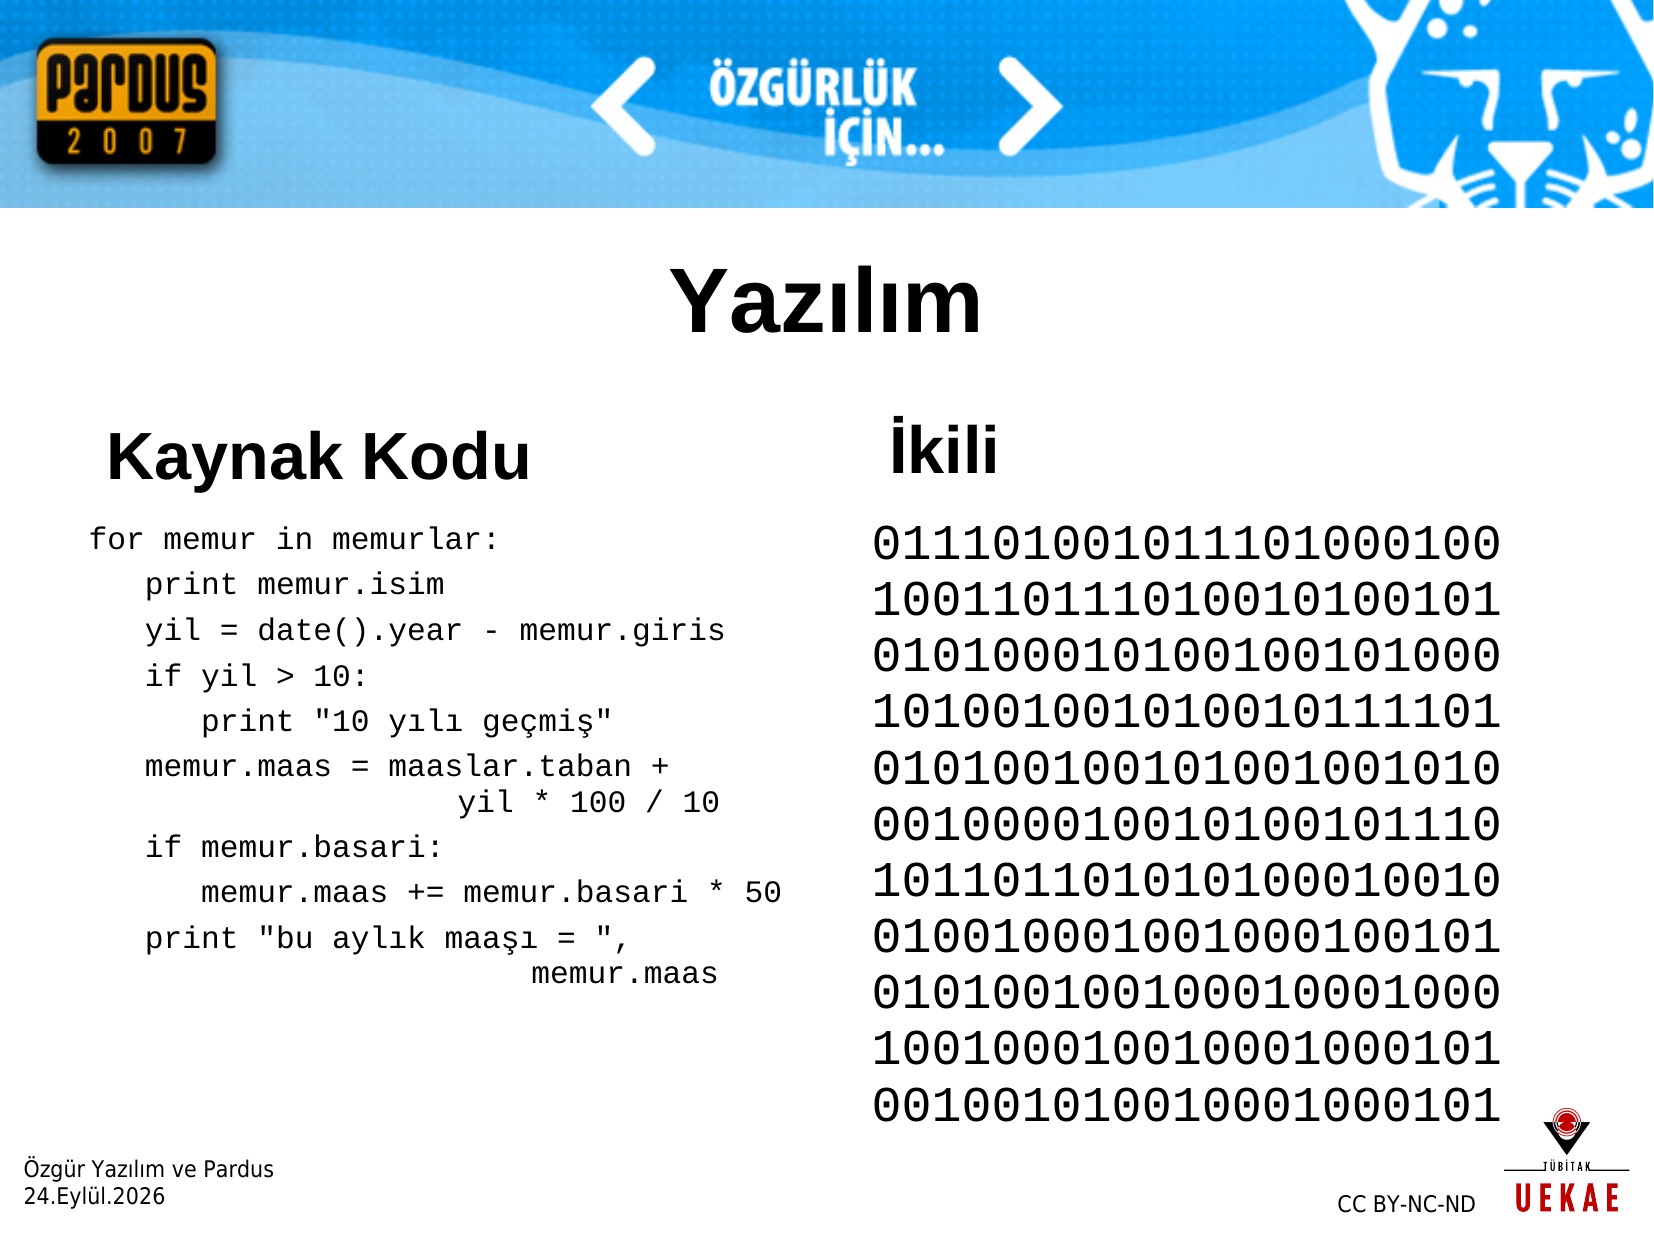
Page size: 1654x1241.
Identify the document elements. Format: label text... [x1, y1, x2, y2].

list Kaynak Kodu for memur in memurlar: print memur.isim yil = date().year - memur.giris if yil > 10: print "10 yılı geçmiş" memur.maas = maaslar.taban + yil * 100 / 10 if memur.basari: memur.maas += memur.basari * 50 print "bu aylık maaşı = ", memur.maas [88, 419, 812, 1056]
picture [0, 0, 1654, 208]
title Yazılım [82, 197, 1571, 405]
list İkili 011101001011101000100100110111010010100101010100010100100101000101001001010010111101010100100101001001010001000010010100101110101101101010100010010010010001001000100101010100100100010001000100100010010001000101001001010010001000101 [871, 413, 1520, 1136]
picture [1500, 1104, 1634, 1215]
